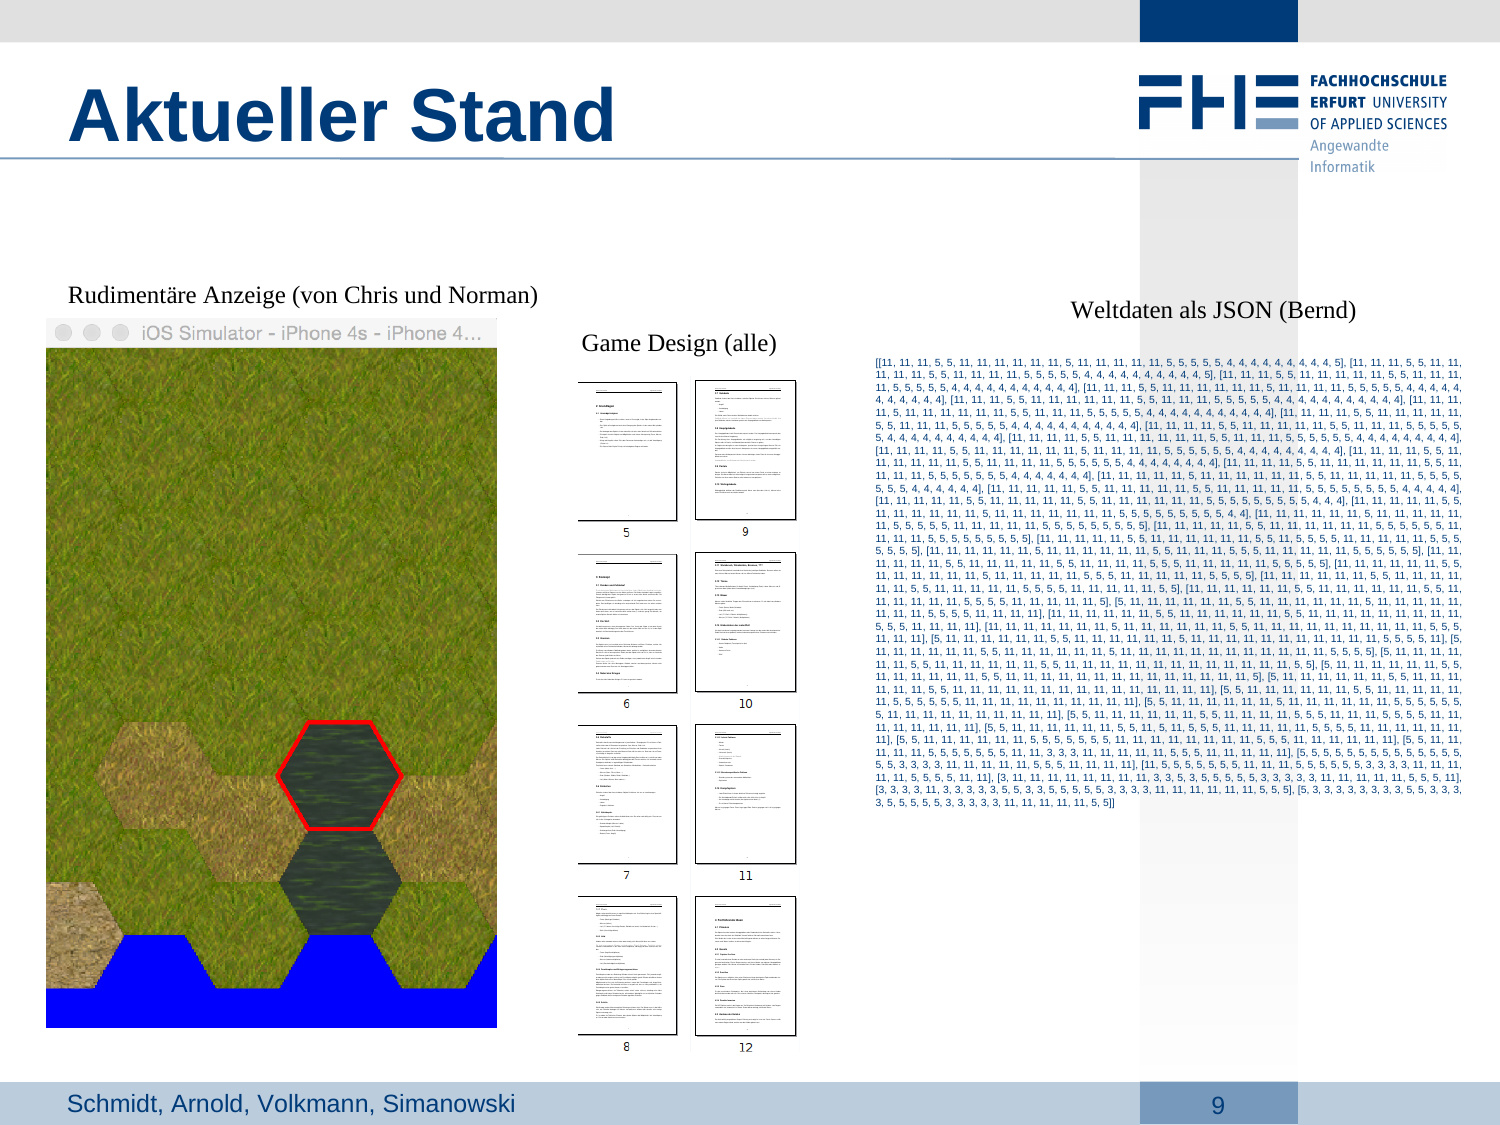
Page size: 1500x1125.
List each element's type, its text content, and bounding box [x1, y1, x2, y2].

picture [1139, 75, 1447, 172]
text_box Rudimentäre Anzeige (von Chris und Norman) [53, 271, 553, 317]
picture [690, 376, 800, 1052]
text_box Weltdaten als JSON (Bernd) [1055, 285, 1371, 331]
picture [46, 318, 497, 1028]
title Aktueller Stand [53, 58, 1140, 142]
picture [578, 377, 679, 1052]
text_box Game Design (alle) [566, 318, 804, 364]
text_box [[11, 11, 11, 5, 5, 11, 11, 11, 11, 11, 11, 5, 11, 11, 11, 11, 11, 5, 5, 5, 5, 5, 4, 4, 4, 4, 4, 4, 4, 4, 4, 5], [11, 11, 11, 5, 5, 11, 11, 11, 11, 11, 5, 5, 11, 11, 11, 11, 5, 5, 5, 5, 5, 4, 4, 4, 4, 4, 4, 4, 4, 4, 4, 5], [11, 11, 11, 5, 5, 11, 11, 11, 11, 11, 5, 5, 11, 11, 11, 11, 5, 5, 5, 5, 5, 4, 4, 4, 4, 4, 4, 4, 4, 4, 4, 4], [11, 11, 11, 5, 5, 11, 11, 11, 11, 11, 11, 5, 11, 11, 11, 11, 5, 5, 5, 5, 5, 4, 4, 4, 4, 4, 4, 4, 4, 4, 4, 4], [11, 11, 11, 5, 5, 11, 11, 11, 11, 11, 11, 5, 5, 11, 11, 11, 5, 5, 5, 5, 5, 4, 4, 4, 4, 4, 4, 4, 4, 4, 4, 4], [11, 11, 11, 11, 5, 11, 11, 11, 11, 11, 11, 5, 5, 11, 11, 11, 5, 5, 5, 5, 5, 4, 4, 4, 4, 4, 4, 4, 4, 4, 4, 4], [11, 11, 11, 11, 5, 5, 11, 11, 11, 11, 11, 5, 5, 11, 11, 11, 5, 5, 5, 5, 5, 4, 4, 4, 4, 4, 4, 4, 4, 4, 4, 4], [11, 11, 11, 11, 5, 5, 11, 11, 11, 11, 11, 5, 5, 11, 11, 11, 5, 5, 5, 5, 5, 5, 4, 4, 4, 4, 4, 4, 4, 4, 4, 4], [11, 11, 11, 11, 5, 5, 11, 11, 11, 11, 11, 11, 5, 5, 11, 11, 11, 5, 5, 5, 5, 5, 5, 4, 4, 4, 4, 4, 4, 4, 4, 4], [11, 11, 11, 11, 5, 5, 11, 11, 11, 11, 11, 11, 5, 11, 11, 11, 11, 5, 5, 5, 5, 5, 5, 4, 4, 4, 4, 4, 4, 4, 4, 4], [11, 11, 11, 11, 5, 5, 11, 11, 11, 11, 11, 11, 5, 5, 11, 11, 11, 11, 5, 5, 5, 5, 5, 5, 4, 4, 4, 4, 4, 4, 4, 4], [11, 11, 11, 11, 5, 5, 11, 11, 11, 11, 11, 11, 5, 5, 11, 11, 11, 11, 5, 5, 5, 5, 5, 5, 5, 4, 4, 4, 4, 4, 4, 4], [11, 11, 11, 11, 11, 5, 11, 11, 11, 11, 11, 11, 5, 5, 11, 11, 11, 11, 11, 5, 5, 5, 5, 5, 5, 5, 4, 4, 4, 4, 4, 4], [11, 11, 11, 11, 11, 5, 5, 11, 11, 11, 11, 11, 5, 5, 11, 11, 11, 11, 11, 5, 5, 5, 5, 5, 5, 5, 5, 4, 4, 4, 4, 4], [11, 11, 11, 11, 11, 5, 5, 11, 11, 11, 11, 11, 5, 5, 11, 11, 11, 11, 11, 11, 5, 5, 5, 5, 5, 5, 5, 5, 5, 4, 4, 4], [11, 11, 11, 11, 11, 5, 5, 11, 11, 11, 11, 11, 11, 5, 11, 11, 11, 11, 11, 11, 11, 5, 5, 5, 5, 5, 5, 5, 5, 5, 4, 4], [11, 11, 11, 11, 11, 11, 5, 11, 11, 11, 11, 11, 11, 5, 5, 5, 5, 5, 11, 11, 11, 11, 11, 5, 5, 5, 5, 5, 5, 5, 5, 5], [11, 11, 11, 11, 11, 5, 5, 11, 11, 11, 11, 11, 11, 5, 5, 5, 5, 5, 5, 11, 11, 11, 11, 5, 5, 5, 5, 5, 5, 5, 5, 5], [11, 11, 11, 11, 11, 5, 5, 11, 11, 11, 11, 11, 11, 5, 5, 11, 5, 5, 5, 5, 11, 11, 11, 11, 11, 5, 5, 5, 5, 5, 5, 5], [11, 11, 11, 11, 11, 11, 5, 11, 11, 11, 11, 11, 11, 5, 5, 11, 11, 11, 5, 5, 5, 11, 11, 11, 11, 11, 5, 5, 5, 5, 5, 5], [11, 11, 11, 11, 11, 11, 5, 5, 11, 11, 11, 11, 11, 5, 5, 11, 11, 11, 11, 5, 5, 5, 11, 11, 11, 11, 11, 5, 5, 5, 5, 5], [11, 11, 11, 11, 11, 11, 5, 5, 11, 11, 11, 11, 11, 11, 5, 11, 11, 11, 11, 11, 5, 5, 5, 11, 11, 11, 11, 11, 5, 5, 5, 5], [11, 11, 11, 11, 11, 11, 5, 5, 11, 11, 11, 11, 11, 11, 5, 5, 11, 11, 11, 11, 11, 5, 5, 5, 5, 11, 11, 11, 11, 11, 5, 5], [11, 11, 11, 11, 11, 11, 5, 5, 11, 11, 11, 11, 11, 11, 5, 5, 11, 11, 11, 11, 11, 11, 5, 5, 5, 5, 11, 11, 11, 11, 11, 5], [5, 11, 11, 11, 11, 11, 11, 5, 5, 11, 11, 11, 11, 11, 11, 5, 11, 11, 11, 11, 11, 11, 11, 11, 5, 5, 5, 5, 11, 11, 11, 11], [11, 11, 11, 11, 11, 11, 5, 5, 11, 11, 11, 11, 11, 11, 5, 5, 11, 11, 11, 11, 11, 11, 11, 11, 11, 5, 5, 5, 11, 11, 11, 11], [11, 11, 11, 11, 11, 11, 11, 5, 11, 11, 11, 11, 11, 11, 5, 5, 11, 11, 11, 11, 11, 11, 11, 11, 11, 11, 5, 5, 5, 11, 11, 11], [5, 11, 11, 11, 11, 11, 11, 5, 5, 11, 11, 11, 11, 11, 11, 5, 11, 11, 11, 11, 11, 11, 11, 11, 11, 11, 11, 5, 5, 5, 5, 11], [5, 11, 11, 11, 11, 11, 11, 5, 5, 11, 11, 11, 11, 11, 11, 5, 11, 11, 11, 11, 11, 11, 11, 11, 11, 11, 11, 11, 5, 5, 5, 5], [5, 11, 11, 11, 11, 11, 11, 5, 5, 11, 11, 11, 11, 11, 11, 5, 5, 11, 11, 11, 11, 11, 11, 11, 11, 11, 11, 11, 11, 11, 5, 5], [5, 11, 11, 11, 11, 11, 11, 5, 5, 11, 11, 11, 11, 11, 11, 5, 5, 11, 11, 11, 11, 11, 11, 11, 11, 11, 11, 11, 11, 11, 11, 5], [5, 11, 11, 11, 11, 11, 11, 5, 5, 11, 11, 11, 11, 11, 11, 5, 5, 11, 11, 11, 11, 11, 11, 11, 11, 11, 11, 11, 11, 11, 11, 11], [5, 5, 11, 11, 11, 11, 11, 11, 5, 5, 11, 11, 11, 11, 11, 11, 5, 5, 5, 5, 5, 5, 11, 11, 11, 11, 11, 11, 11, 11, 11, 11], [5, 5, 11, 11, 11, 11, 11, 11, 5, 11, 11, 11, 11, 11, 11, 5, 5, 5, 5, 5, 5, 5, 11, 11, 11, 11, 11, 11, 11, 11, 11, 11], [5, 5, 11, 11, 11, 11, 11, 11, 5, 5, 11, 11, 11, 11, 5, 5, 5, 11, 11, 11, 5, 5, 5, 5, 11, 11, 11, 11, 11, 11, 11, 11], [5, 5, 11, 11, 11, 11, 11, 11, 5, 5, 11, 5, 11, 5, 5, 5, 11, 11, 11, 11, 11, 5, 5, 5, 5, 11, 11, 11, 11, 11, 11, 11], [5, 5, 11, 11, 11, 11, 11, 11, 5, 5, 5, 5, 5, 5, 5, 11, 11, 11, 11, 11, 11, 11, 11, 5, 5, 5, 11, 11, 11, 11, 11, 11], [5, 5, 11, 11, 11, 11, 11, 5, 5, 5, 5, 5, 5, 5, 11, 11, 3, 3, 3, 11, 11, 11, 11, 11, 5, 5, 5, 11, 11, 11, 11, 11], [5, 5, 5, 5, 5, 5, 5, 5, 5, 5, 5, 5, 5, 5, 5, 5, 3, 3, 3, 3, 11, 11, 11, 11, 11, 5, 5, 5, 11, 11, 11, 11], [11, 5, 5, 5, 5, 5, 5, 5, 11, 11, 11, 5, 5, 5, 5, 5, 5, 3, 3, 3, 3, 11, 11, 11, 11, 11, 5, 5, 5, 5, 11, 11], [3, 11, 11, 11, 11, 11, 11, 11, 11, 3, 3, 5, 3, 5, 5, 5, 5, 5, 3, 3, 3, 3, 3, 11, 11, 11, 11, 11, 5, 5, 5, 11], [3, 3, 3, 3, 11, 3, 3, 3, 3, 3, 5, 5, 3, 3, 5, 5, 5, 5, 5, 3, 3, 3, 3, 11, 11, 11, 11, 11, 11, 5, 5, 5], [5, 3, 3, 3, 3, 3, 3, 3, 3, 5, 5, 3, 3, 3, 3, 5, 5, 5, 5, 5, 3, 3, 3, 3, 3, 11, 11, 11, 11, 11, 5, 5]] [875, 355, 1465, 1028]
